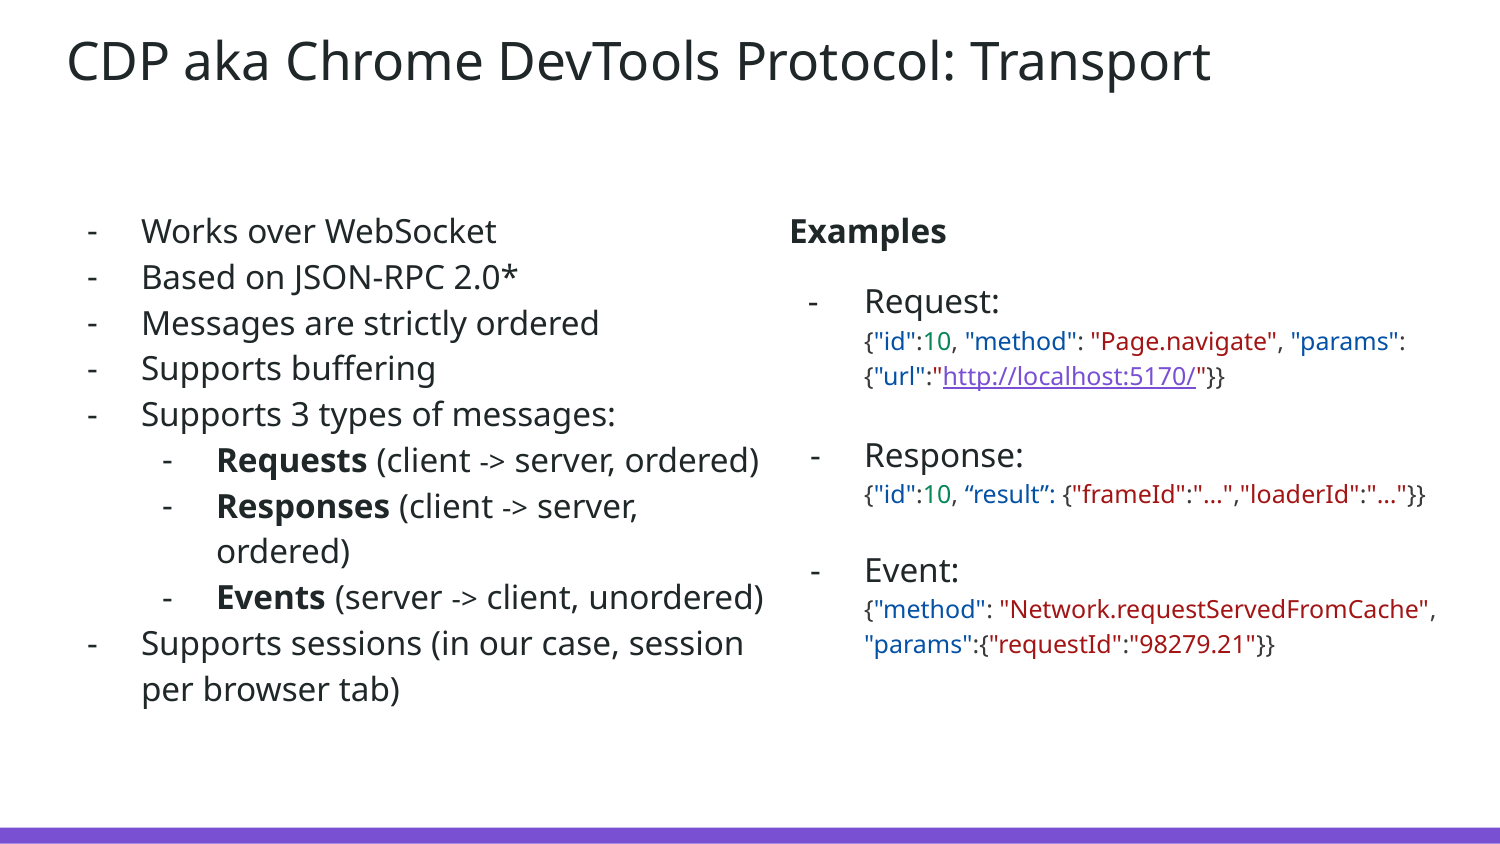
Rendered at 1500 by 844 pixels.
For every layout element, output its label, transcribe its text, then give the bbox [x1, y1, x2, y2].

list Examples Request: {"id":10, "method": "Page.navigate", "params":{"url":"http://localhost:5170/"}} Response: {"id":10, “result”: {"frameId":"…","loaderId":"…"}} Event: {"method": "Network.requestServedFromCache", "params":{"requestId":"98279.21"}} [774, 189, 1488, 803]
list Works over WebSocket Based on JSON-RPC 2.0* Messages are strictly ordered Supports buffering Supports 3 types of messages: Requests (client -> server, ordered) Responses (client -> server, ordered) Events (server -> client, unordered) Supports sessions (in our case, session per browser tab) [51, 189, 786, 817]
title CDP aka Chrome DevTools Protocol: Transport [51, 12, 1449, 106]
